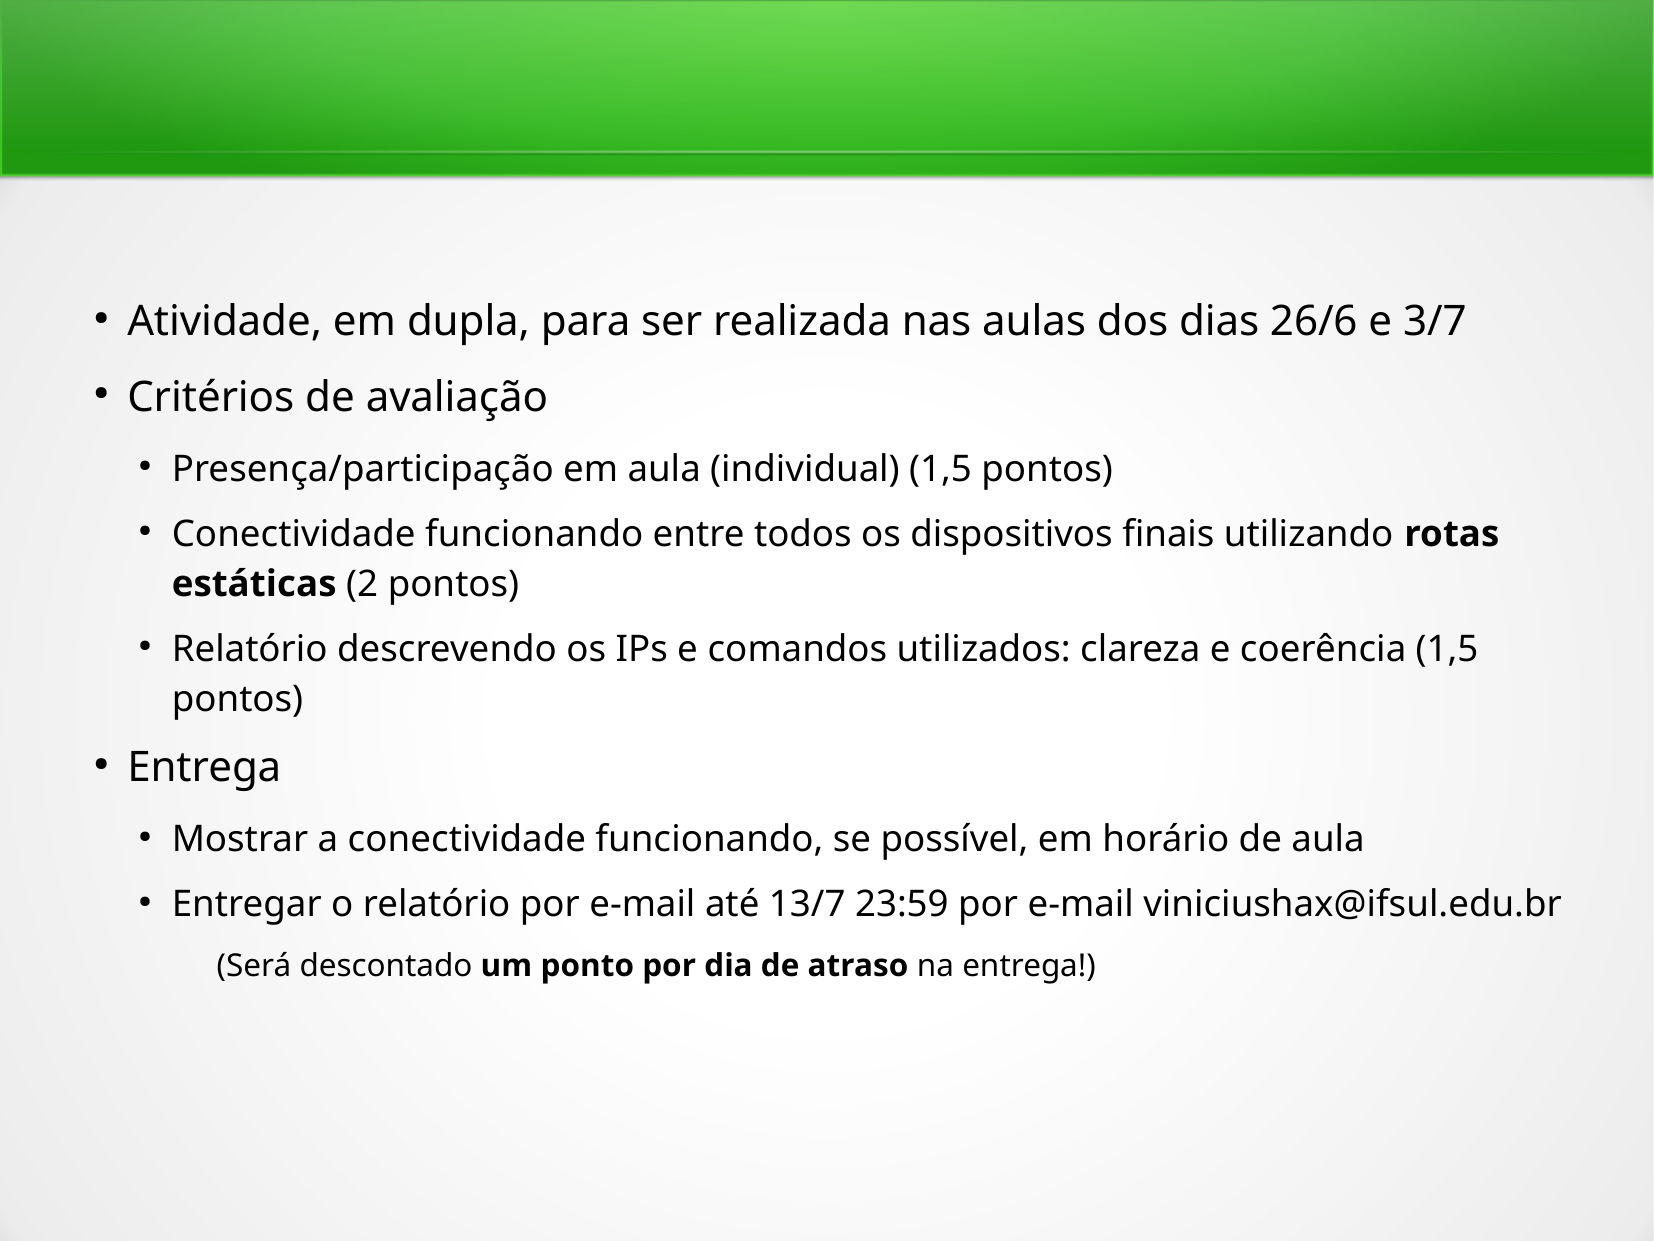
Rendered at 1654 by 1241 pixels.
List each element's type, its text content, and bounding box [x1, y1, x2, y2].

picture [0, 0, 1654, 1241]
list Atividade, em dupla, para ser realizada nas aulas dos dias 26/6 e 3/7 Critérios de avaliação Presença/participação em aula (individual) (1,5 pontos) Conectividade funcionando entre todos os dispositivos finais utilizando rotas estáticas (2 pontos) Relatório descrevendo os IPs e comandos utilizados: clareza e coerência (1,5 pontos) Entrega Mostrar a conectividade funcionando, se possível, em horário de aula Entregar o relatório por e-mail até 13/7 23:59 por e-mail viniciushax@ifsul.edu.br (Será descontado um ponto por dia de atraso na entrega!) [82, 290, 1571, 1010]
